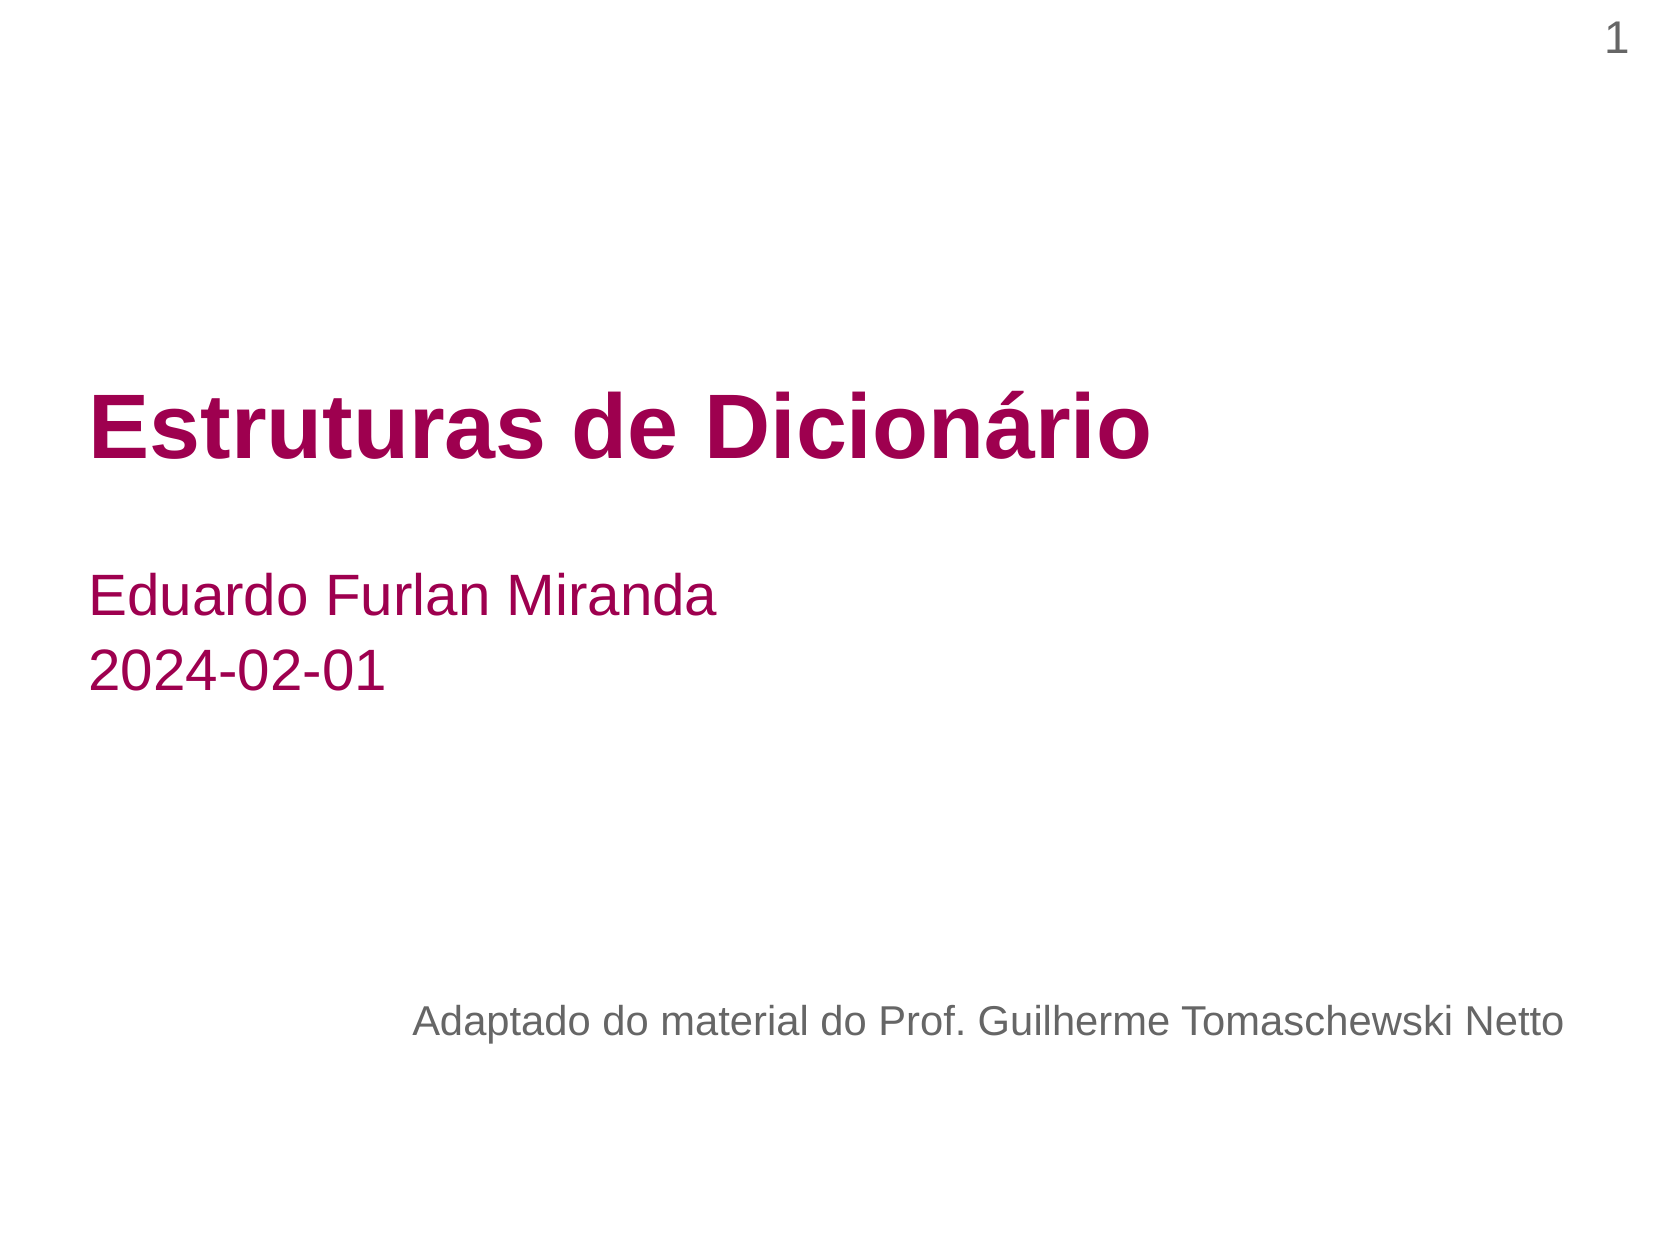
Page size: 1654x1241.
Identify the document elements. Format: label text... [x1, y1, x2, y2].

list Adaptado do material do Prof. Guilherme Tomaschewski Netto [88, 998, 1565, 1211]
title Estruturas de Dicionário Eduardo Furlan Miranda 2024-02-01 [88, 29, 1565, 998]
